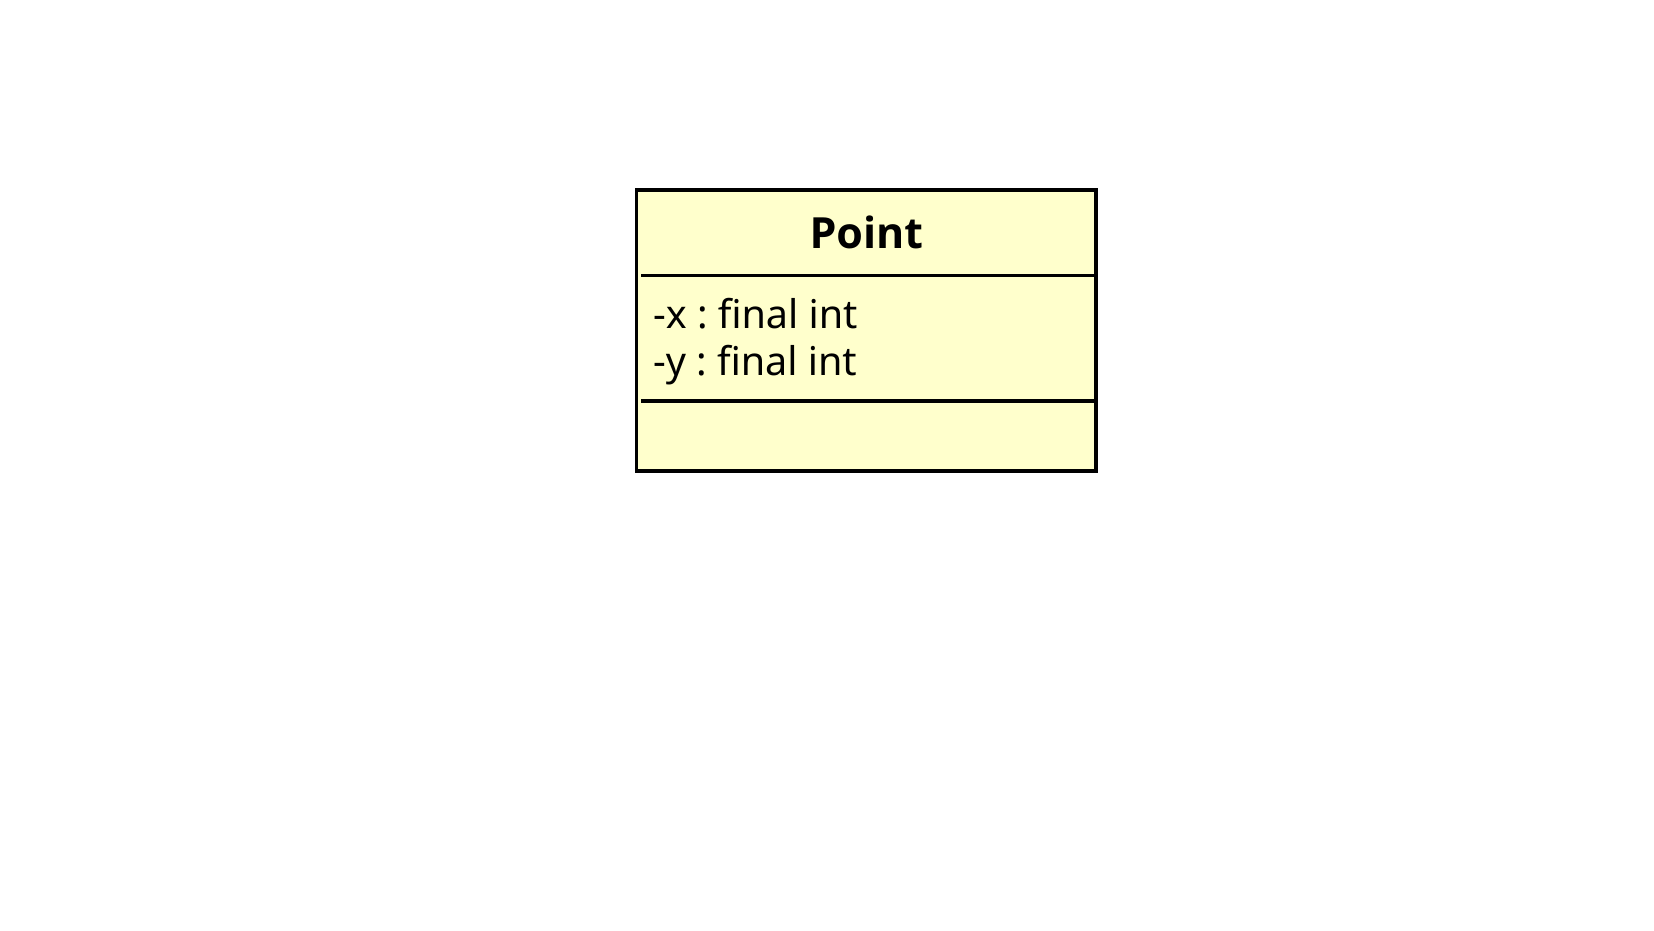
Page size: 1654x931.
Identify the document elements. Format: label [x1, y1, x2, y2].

picture [585, 138, 1151, 526]
